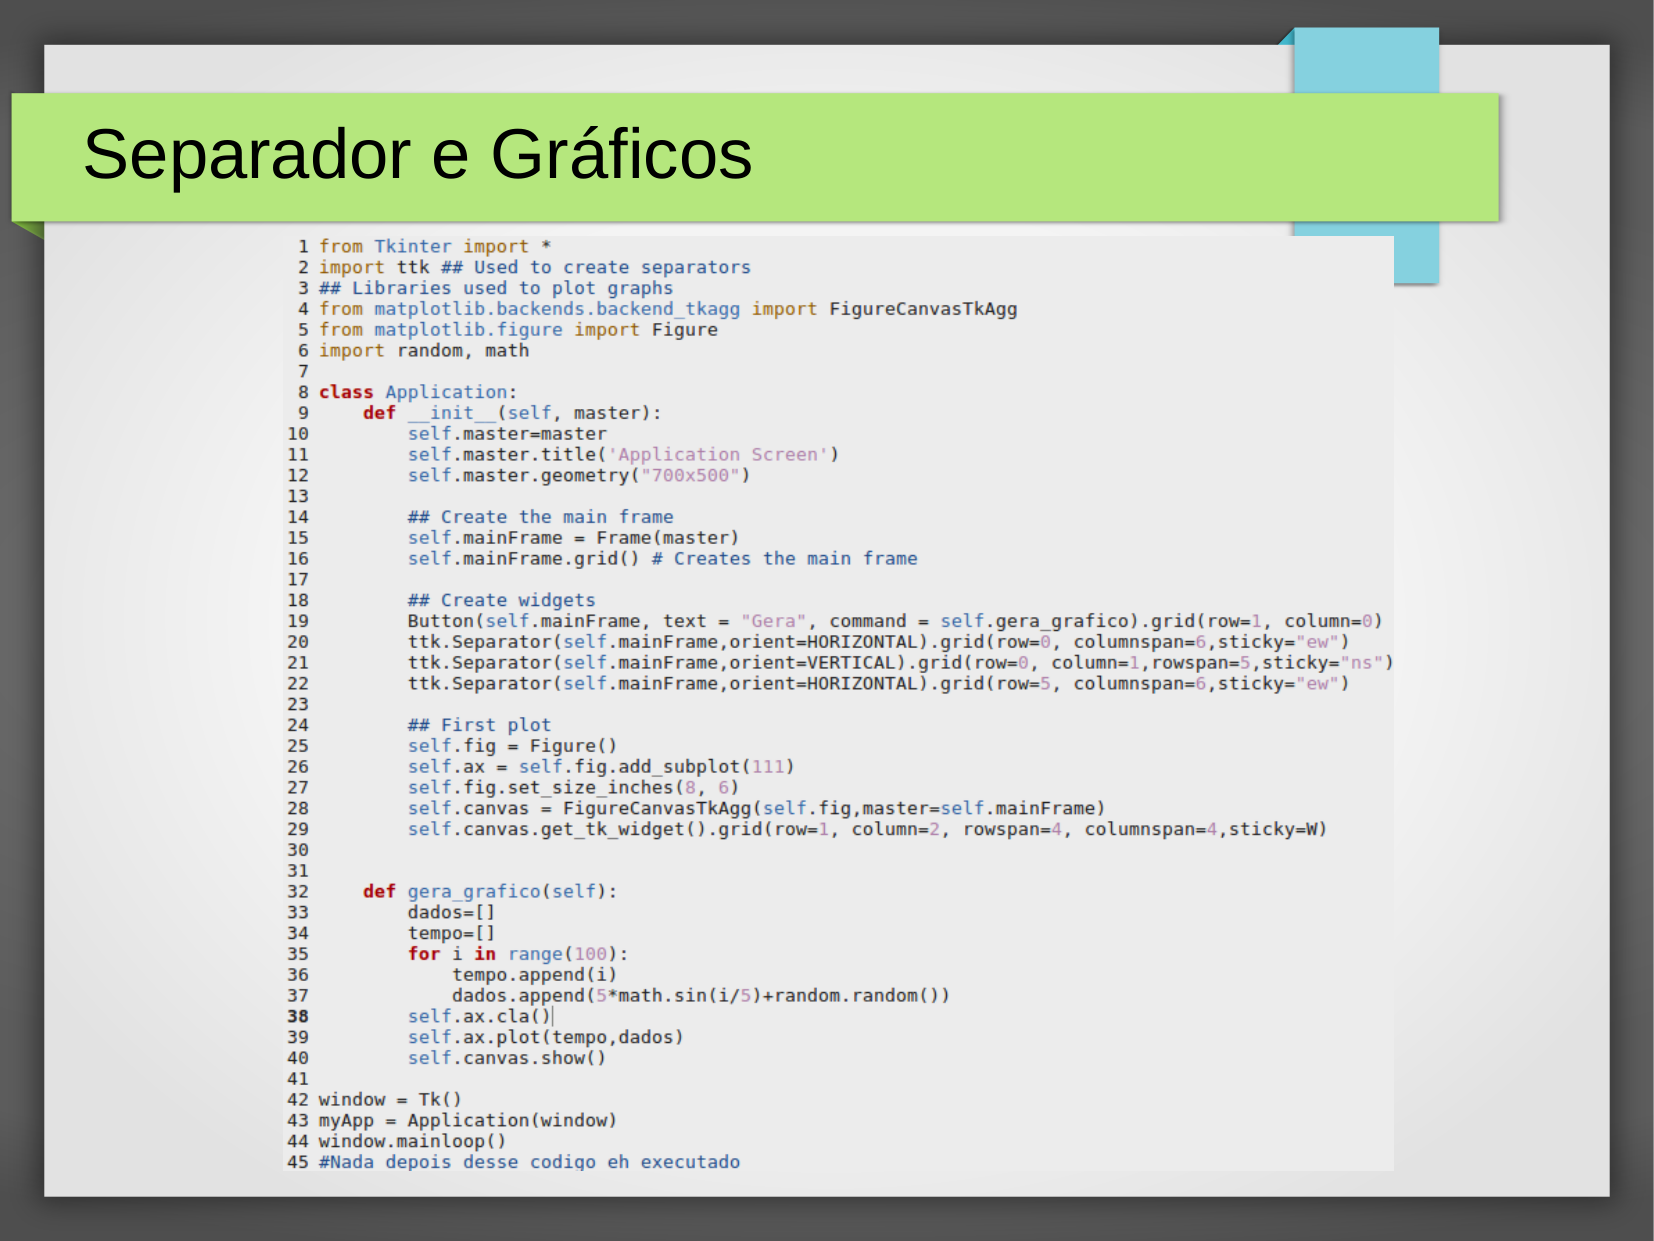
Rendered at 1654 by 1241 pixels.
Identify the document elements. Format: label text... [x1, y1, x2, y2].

picture [0, 0, 1654, 1241]
title Separador e Gráficos [82, 94, 1264, 213]
